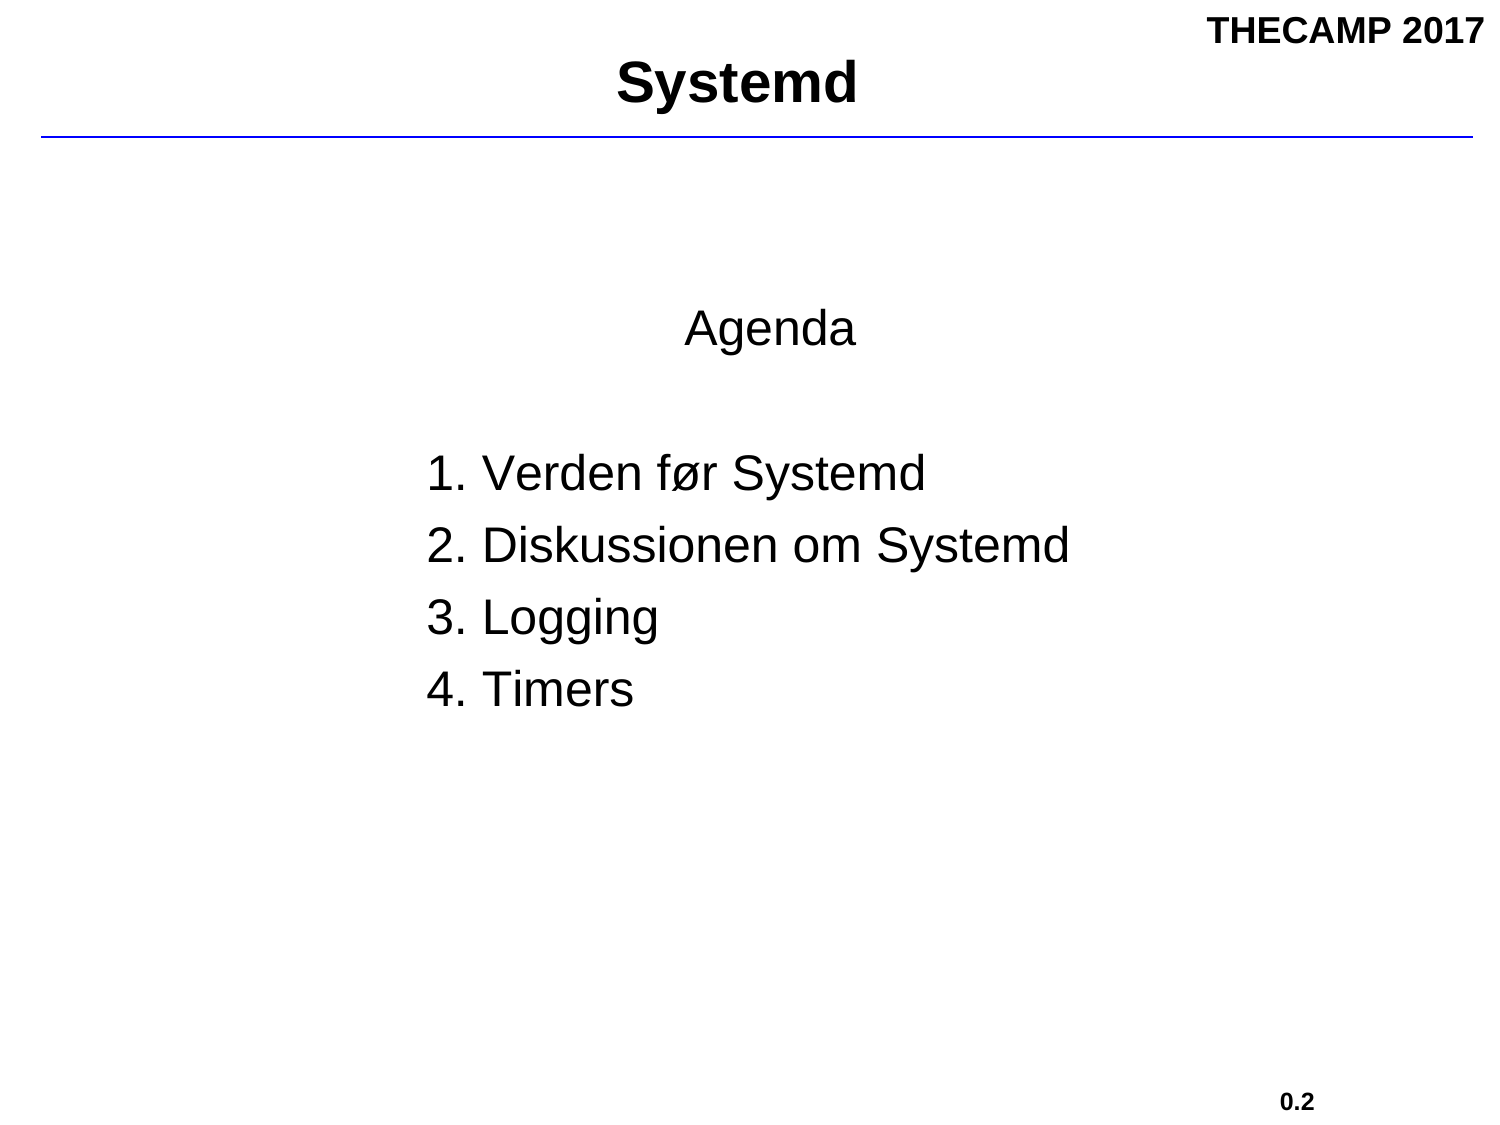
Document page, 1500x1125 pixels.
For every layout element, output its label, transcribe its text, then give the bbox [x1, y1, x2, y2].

title Systemd [608, 42, 892, 135]
list Agenda 1. Verden før Systemd 2. Diskussionen om Systemd 3. Logging 4. Timers [412, 295, 1126, 872]
